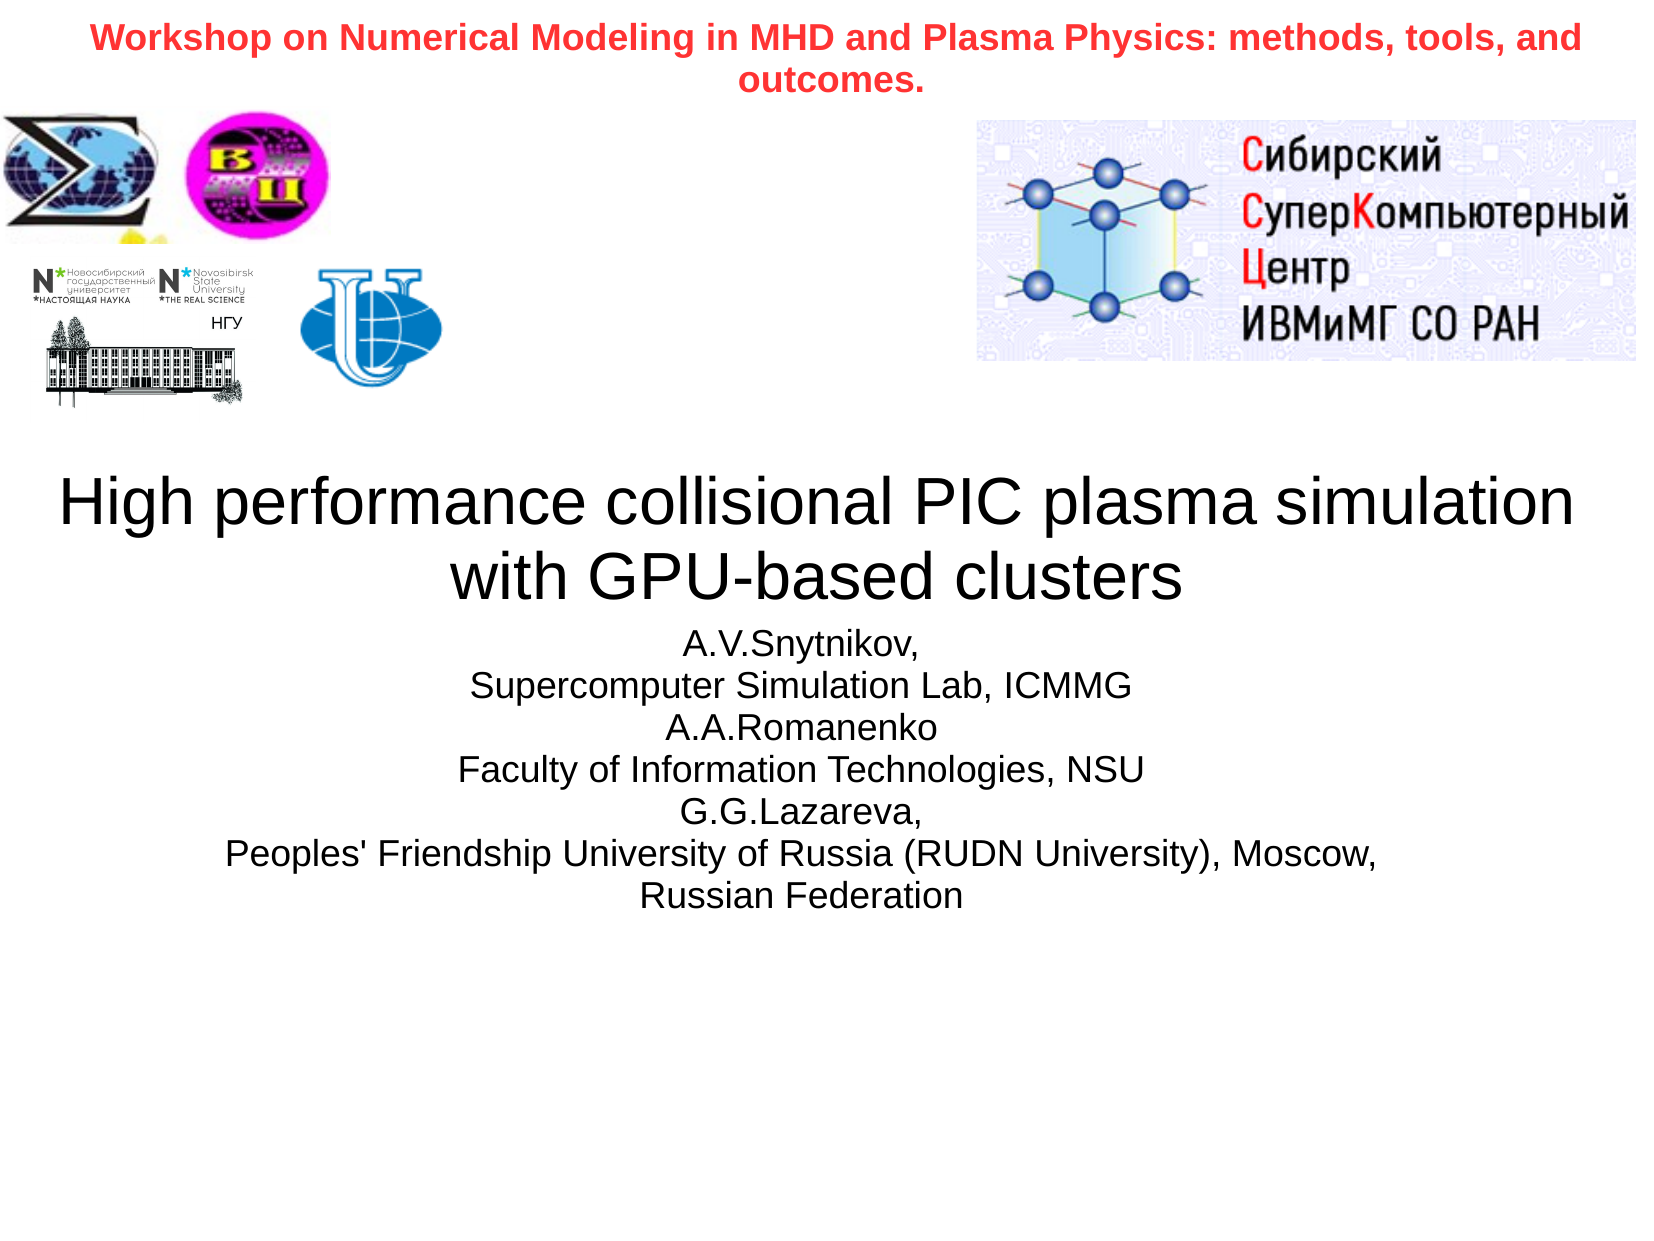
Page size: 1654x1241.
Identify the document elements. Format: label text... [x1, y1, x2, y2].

text_box Workshop on Numerical Modeling in MHD and Plasma Physics: methods, tools, and outcomes. [75, 9, 1600, 151]
picture [974, 120, 1636, 361]
subtitle High performance collisional PIC plasma simulation with GPU-based clusters [15, 256, 1621, 822]
picture [293, 252, 451, 391]
text_box A.V.Snytnikov, Supercomputer Simulation Lab, ICMMG A.A.Romanenko Faculty of Information Technologies, NSU G.G.Lazareva, Peoples' Friendship University of Russia (RUDN University), Moscow, Russian Federation [210, 615, 1394, 966]
picture [30, 256, 256, 423]
picture [0, 106, 331, 244]
